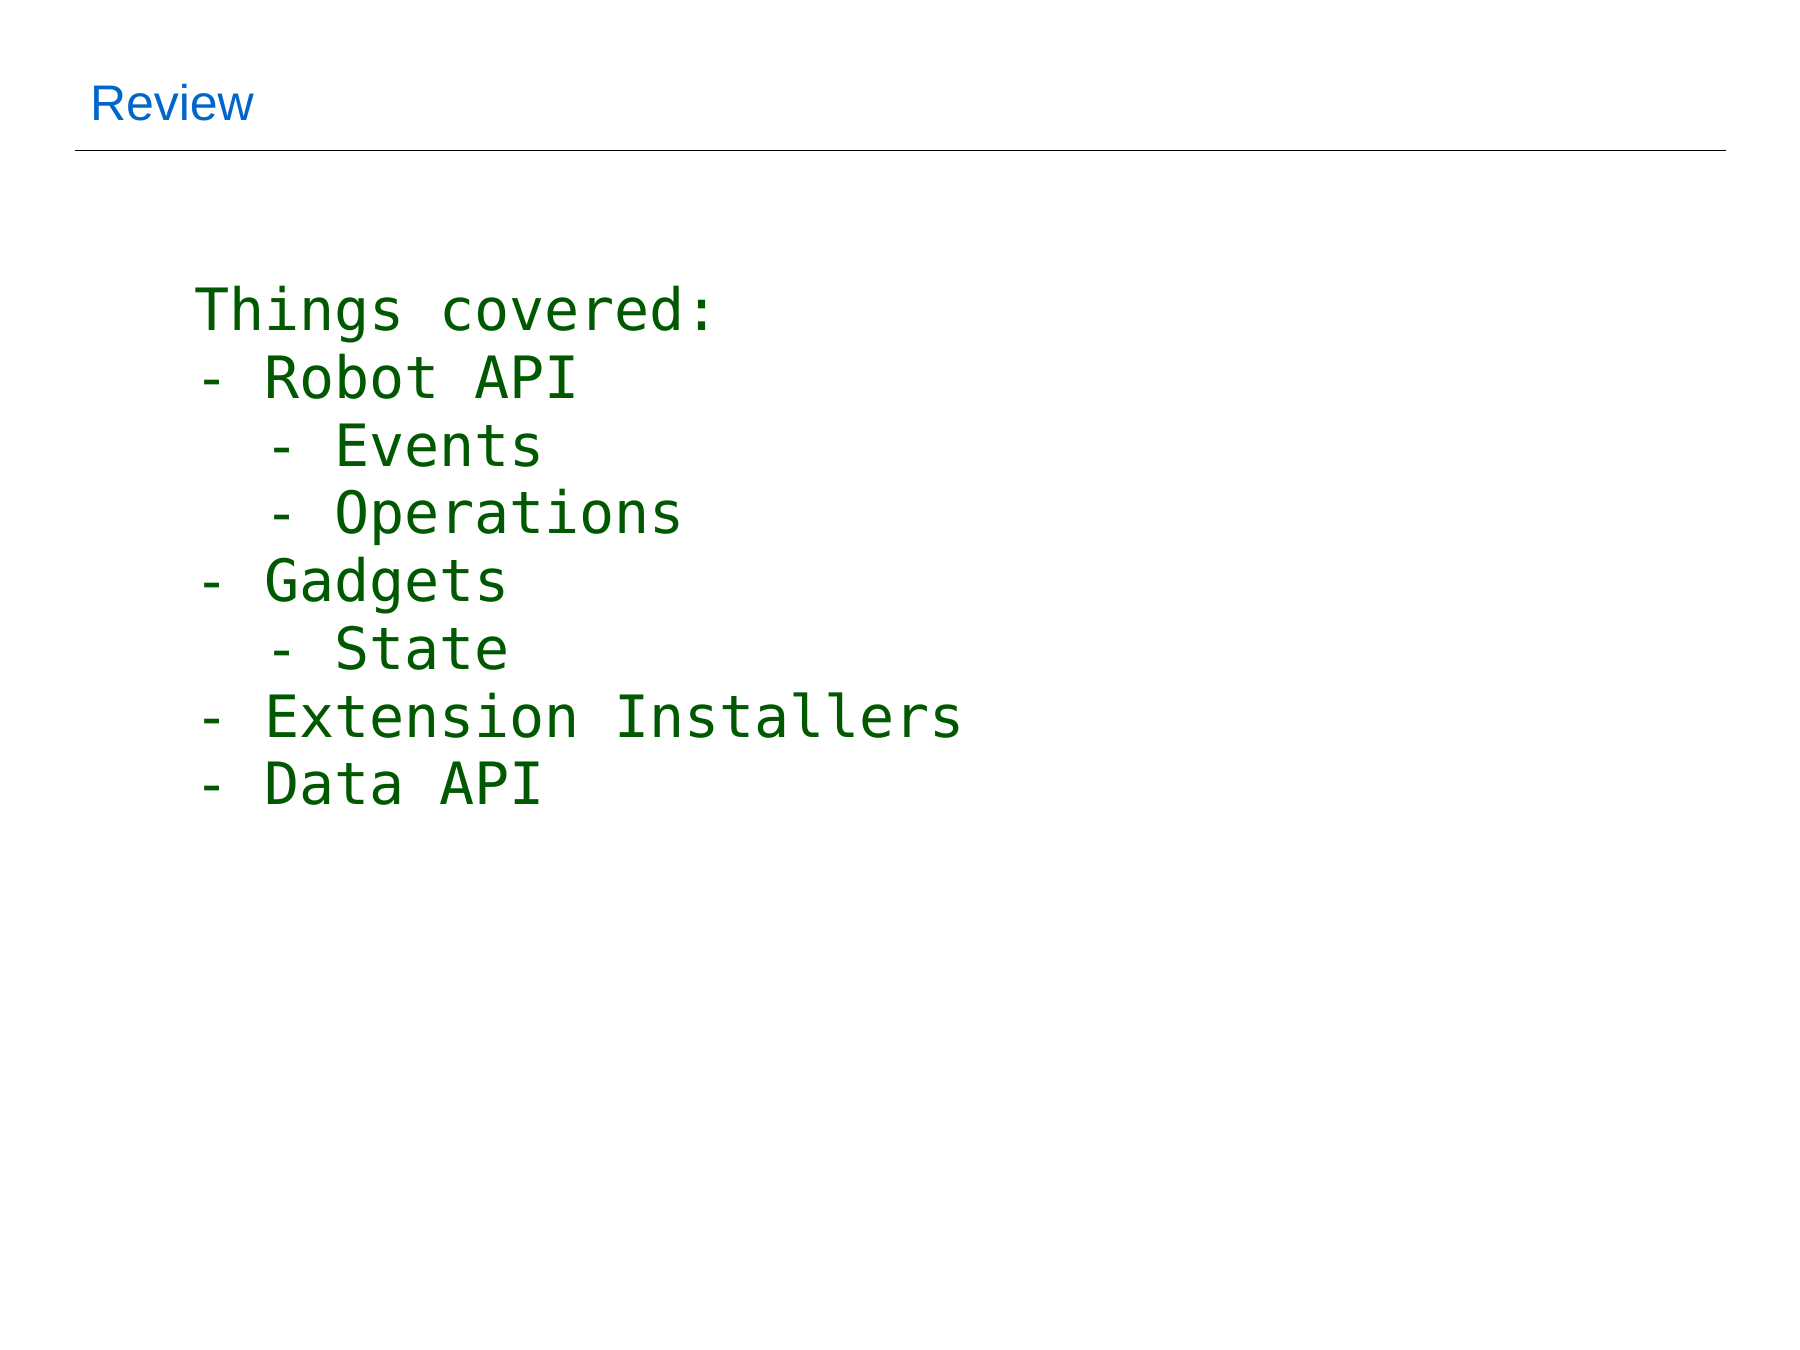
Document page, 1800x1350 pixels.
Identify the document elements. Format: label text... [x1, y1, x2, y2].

title Review [90, 61, 1710, 151]
text_box Things covered: - Robot API - Events - Operations - Gadgets - State - Extension Installers - Data API [179, 269, 1800, 1081]
